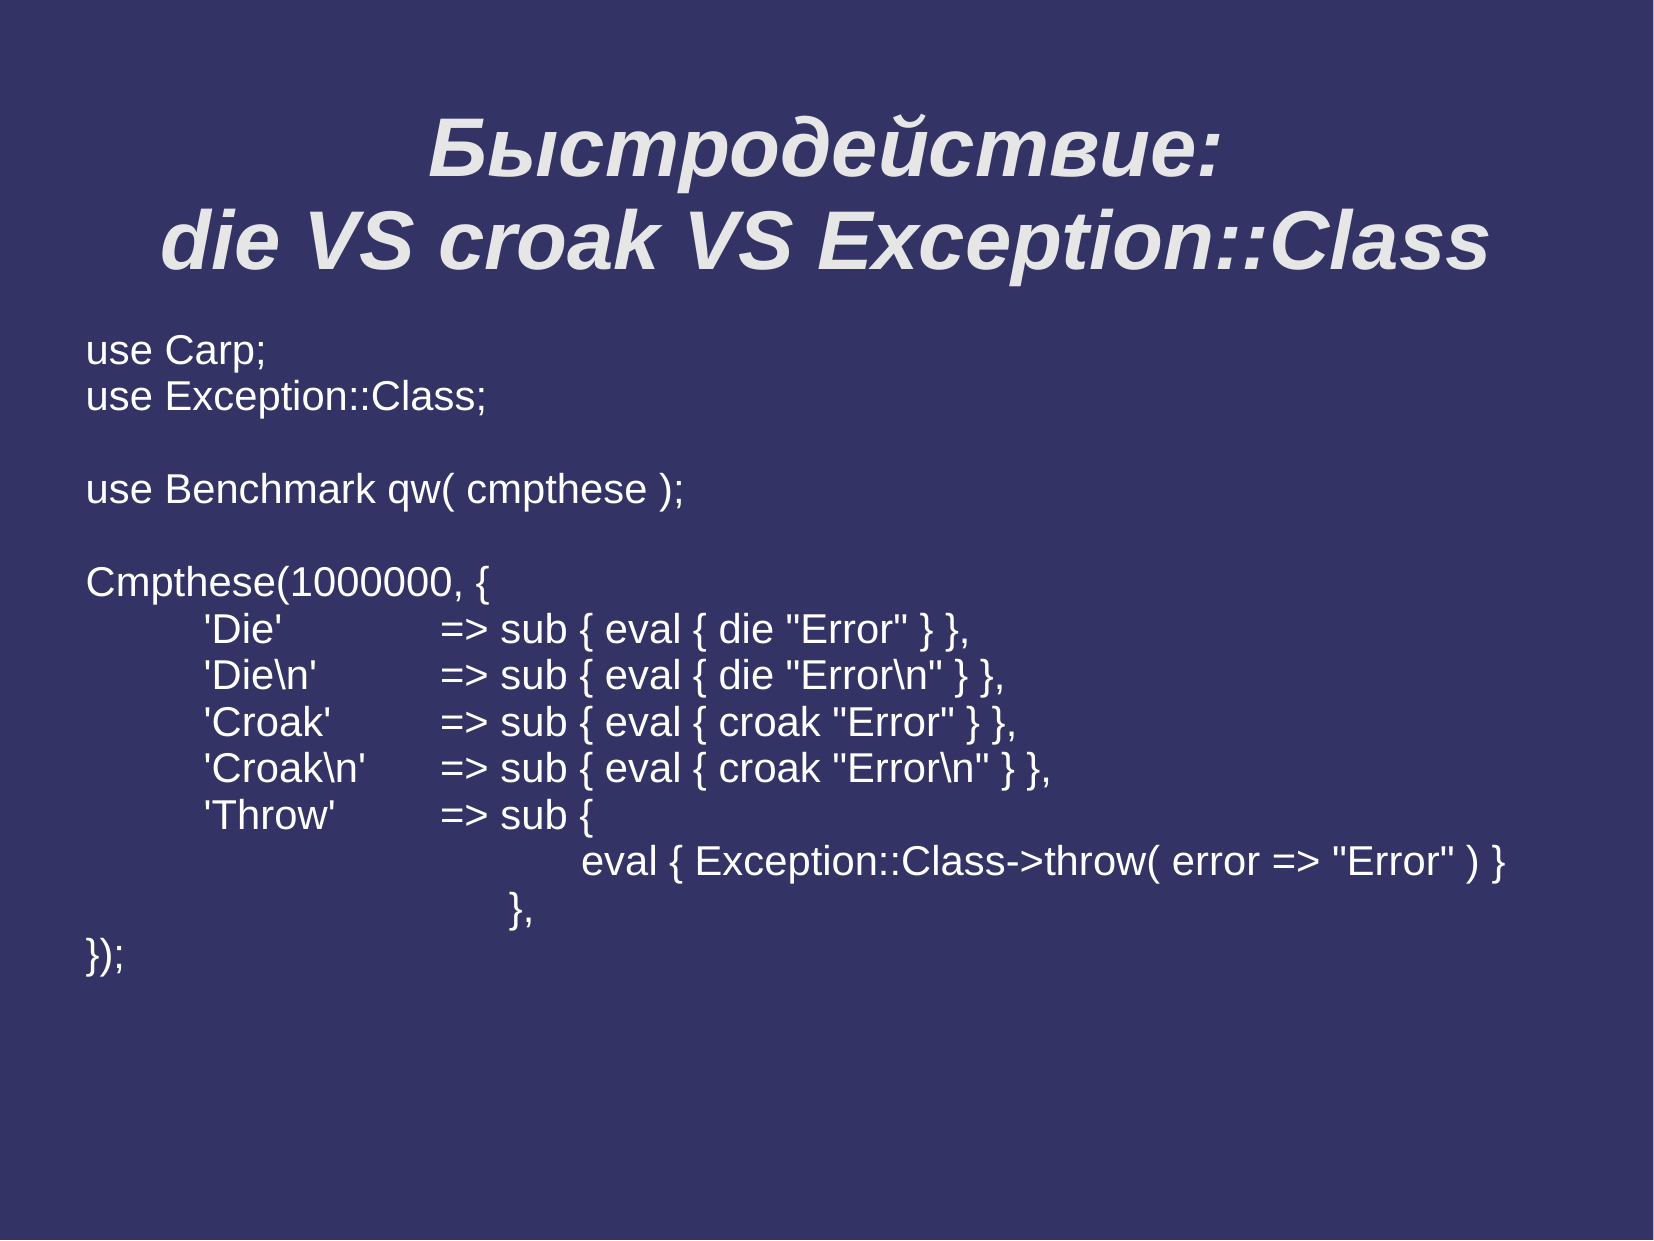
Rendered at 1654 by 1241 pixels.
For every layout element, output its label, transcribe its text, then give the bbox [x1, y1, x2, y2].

text_box use Carp; use Exception::Class; use Benchmark qw( cmpthese ); Cmpthese(1000000, { 'Die' => sub { eval { die "Error" } }, 'Die\n' => sub { eval { die "Error\n" } }, 'Croak' => sub { eval { croak "Error" } }, 'Croak\n' => sub { eval { croak "Error\n" } }, 'Throw' => sub { eval { Exception::Class->throw( error => "Error" ) } }, }); [70, 319, 1577, 1117]
title Быстродействие: die VS croak VS Exception::Class [118, 90, 1536, 298]
